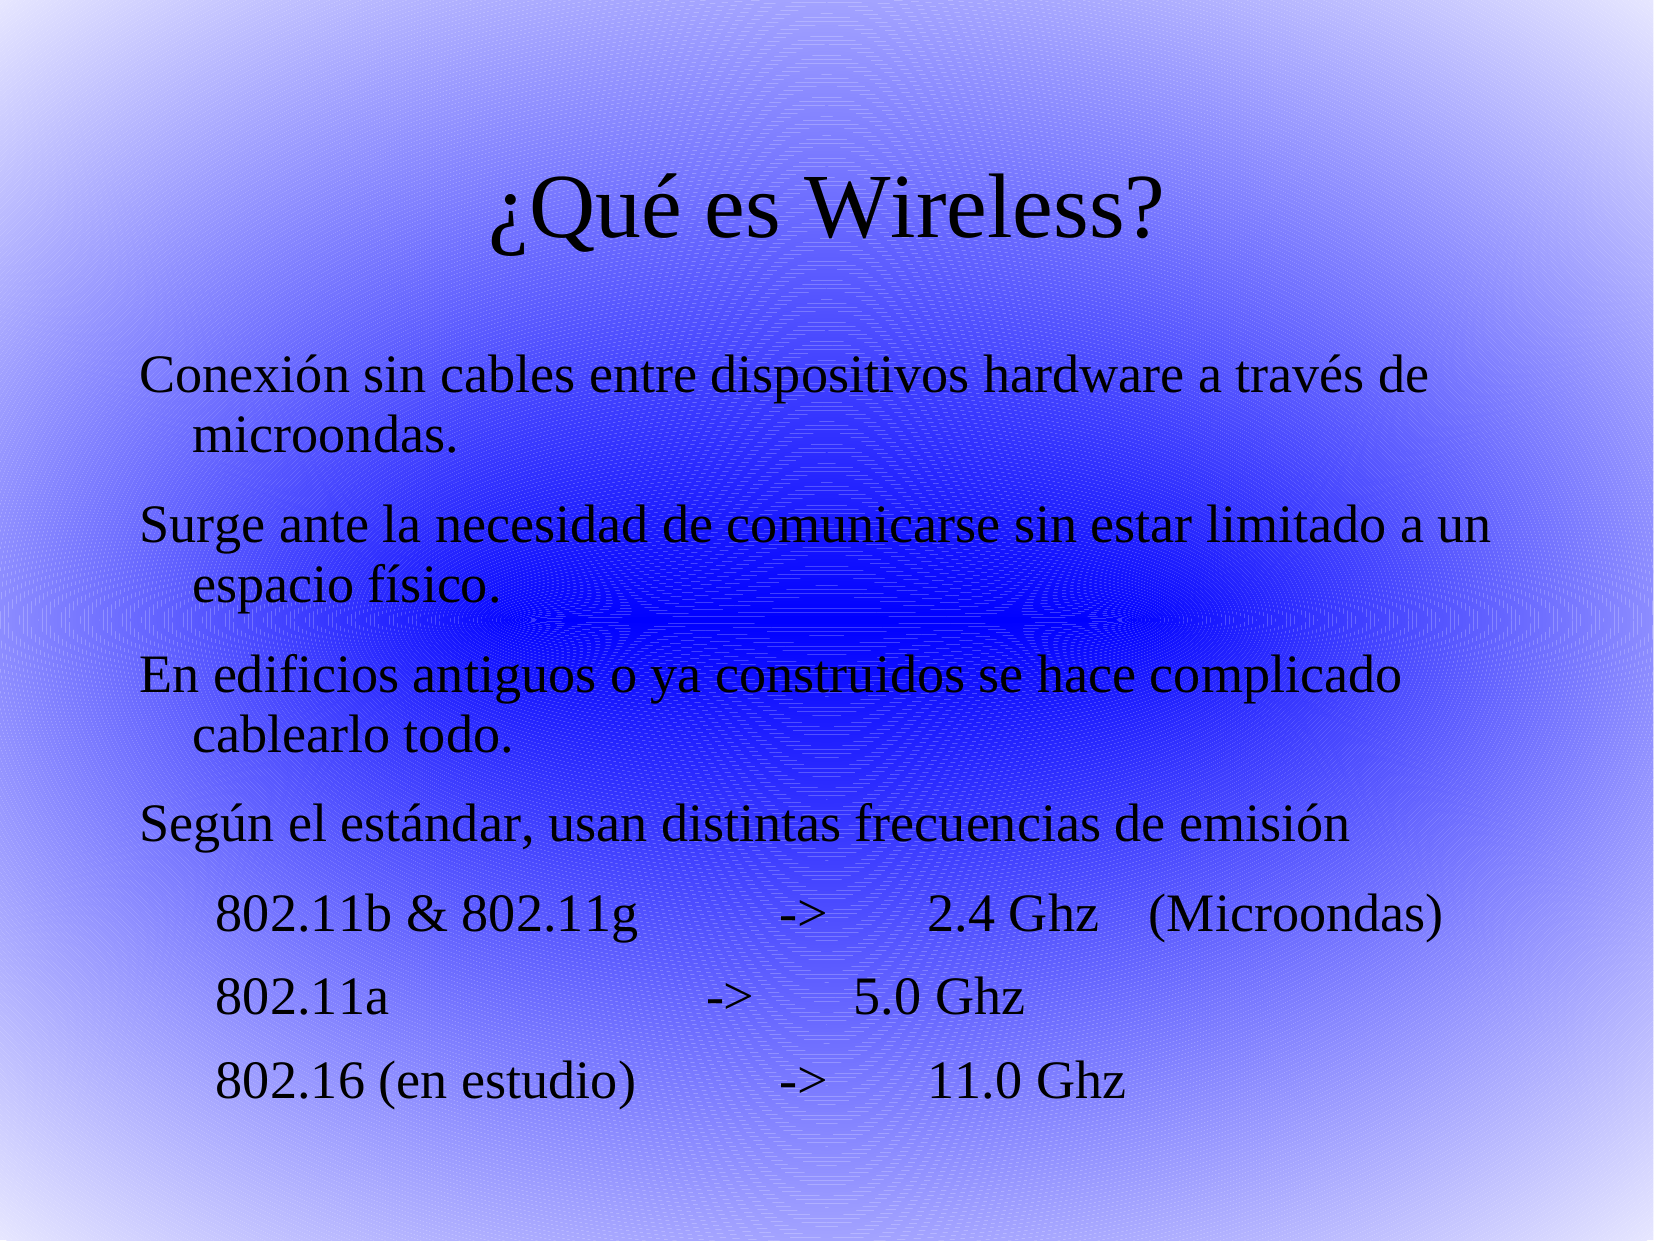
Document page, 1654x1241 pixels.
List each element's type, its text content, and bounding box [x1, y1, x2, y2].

list Conexión sin cables entre dispositivos hardware a través de microondas. Surge ante la necesidad de comunicarse sin estar limitado a un espacio físico. En edificios antiguos o ya construidos se hace complicado cablearlo todo. Según el estándar, usan distintas frecuencias de emisión 802.11b & 802.11g -> 2.4 Ghz (Microondas) 802.11a -> 5.0 Ghz 802.16 (en estudio) -> 11.0 Ghz [121, 344, 1534, 1241]
title ¿Qué es Wireless? [121, 102, 1534, 310]
